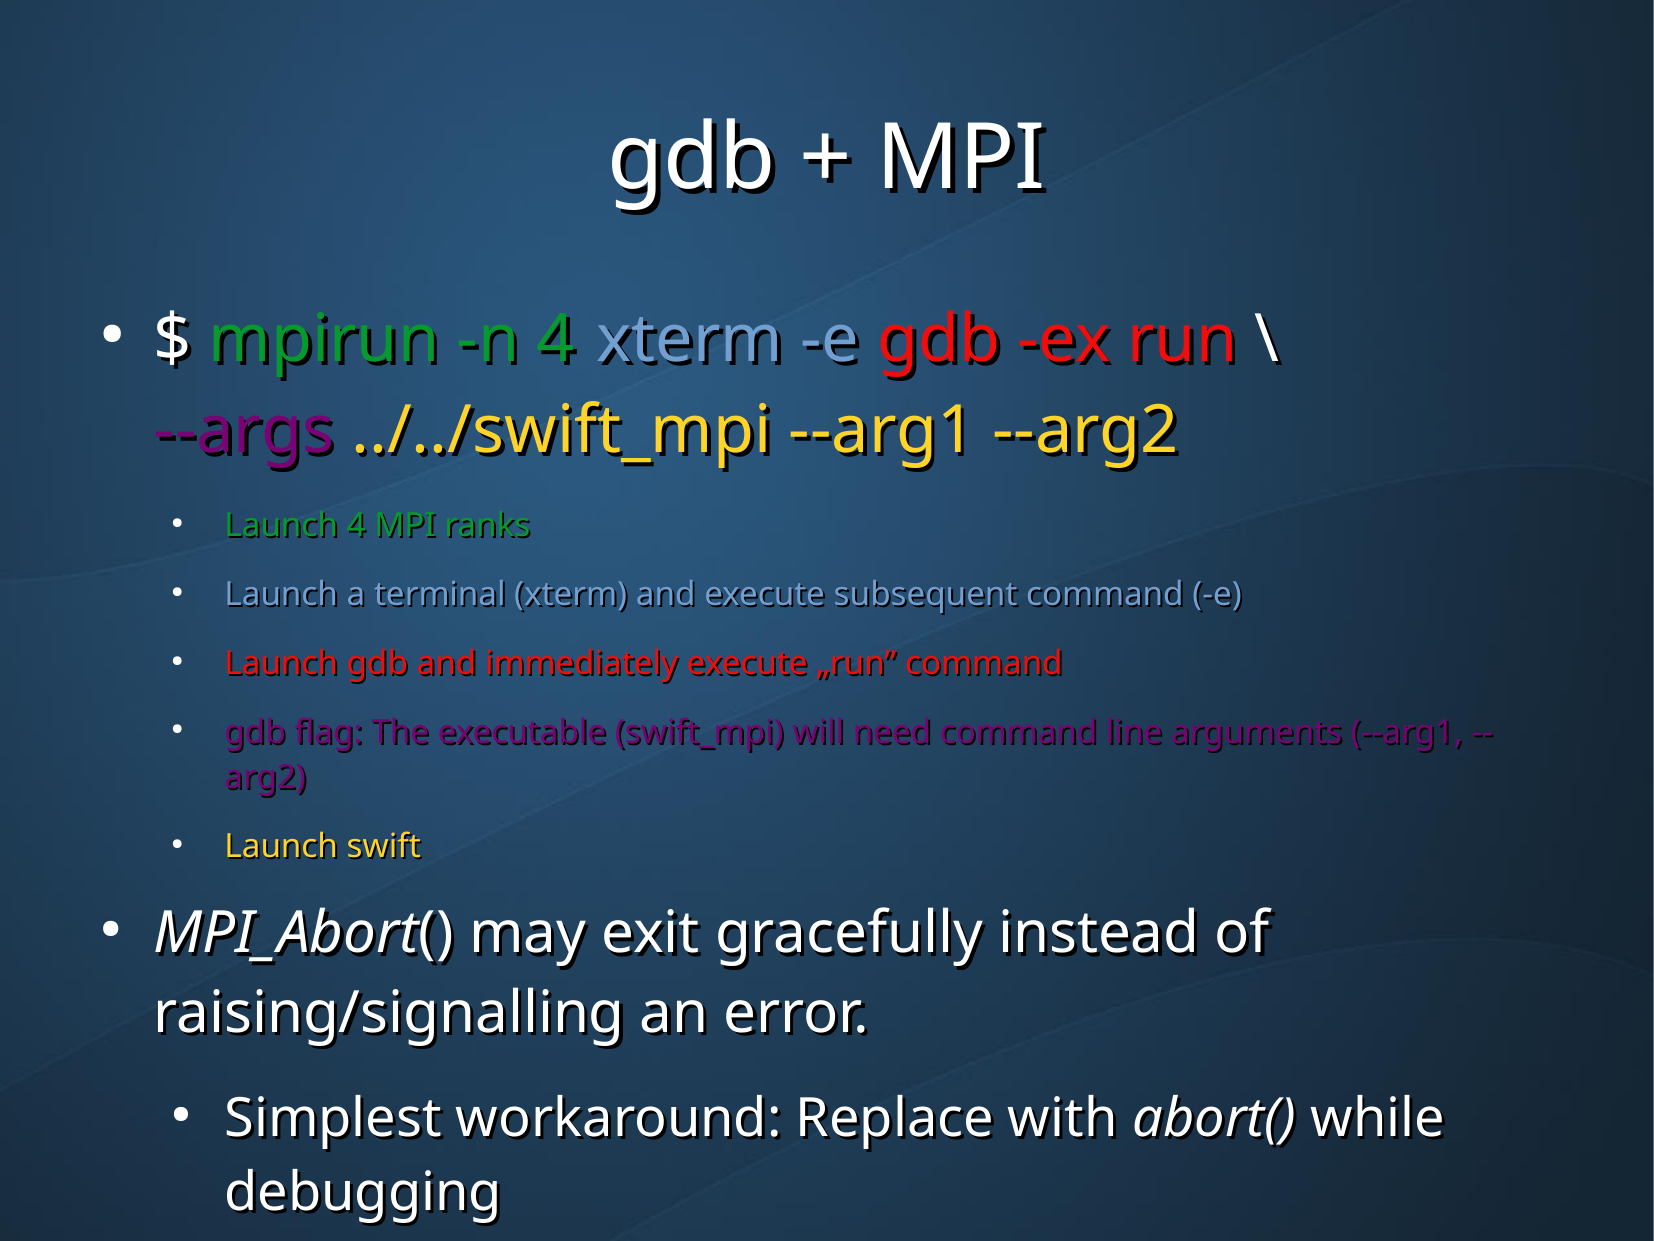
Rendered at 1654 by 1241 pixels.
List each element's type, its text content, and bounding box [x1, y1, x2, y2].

picture [0, 0, 1654, 1241]
list $ mpirun -n 4 xterm -e gdb -ex run \ --args ../../swift_mpi --arg1 --arg2 Launch 4 MPI ranks Launch a terminal (xterm) and execute subsequent command (-e) Launch gdb and immediately execute „run” command gdb flag: The executable (swift_mpi) will need command line arguments (--arg1, --arg2) Launch swift MPI_Abort() may exit gracefully instead of raising/signalling an error. Simplest workaround: Replace with abort() while debugging [82, 290, 1571, 1182]
title gdb + MPI [82, 49, 1571, 257]
